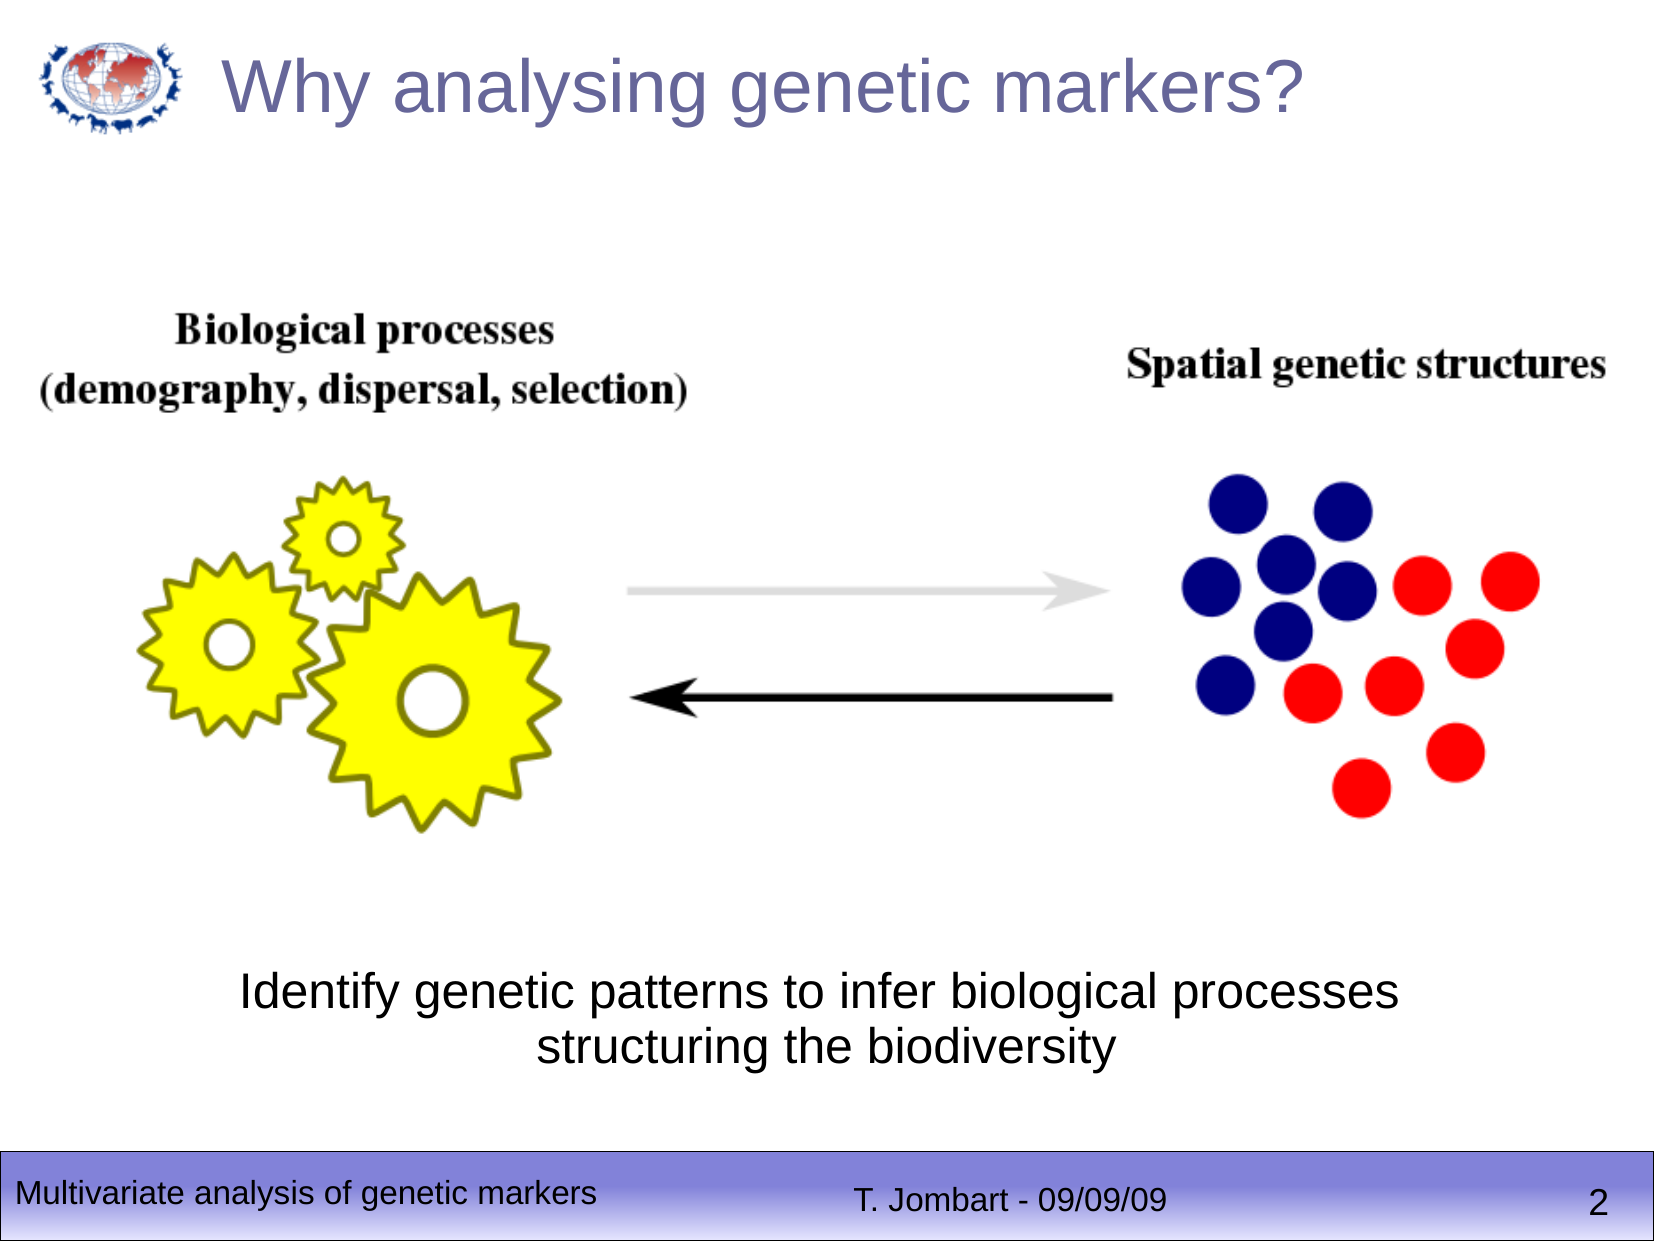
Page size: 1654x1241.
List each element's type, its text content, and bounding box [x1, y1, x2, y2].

text_box T. Jombart - 09/09/09 [838, 1174, 1202, 1232]
picture [25, 254, 1650, 908]
text_box Multivariate analysis of genetic markers [0, 1167, 614, 1220]
picture [25, 29, 186, 144]
text_box [0, 1151, 1654, 1241]
text_box Identify genetic patterns to infer biological processes structuring the biodiversity [0, 946, 1654, 1091]
text_box 2 [1573, 1174, 1625, 1232]
text_box Why analysing genetic markers? [206, 37, 1654, 136]
